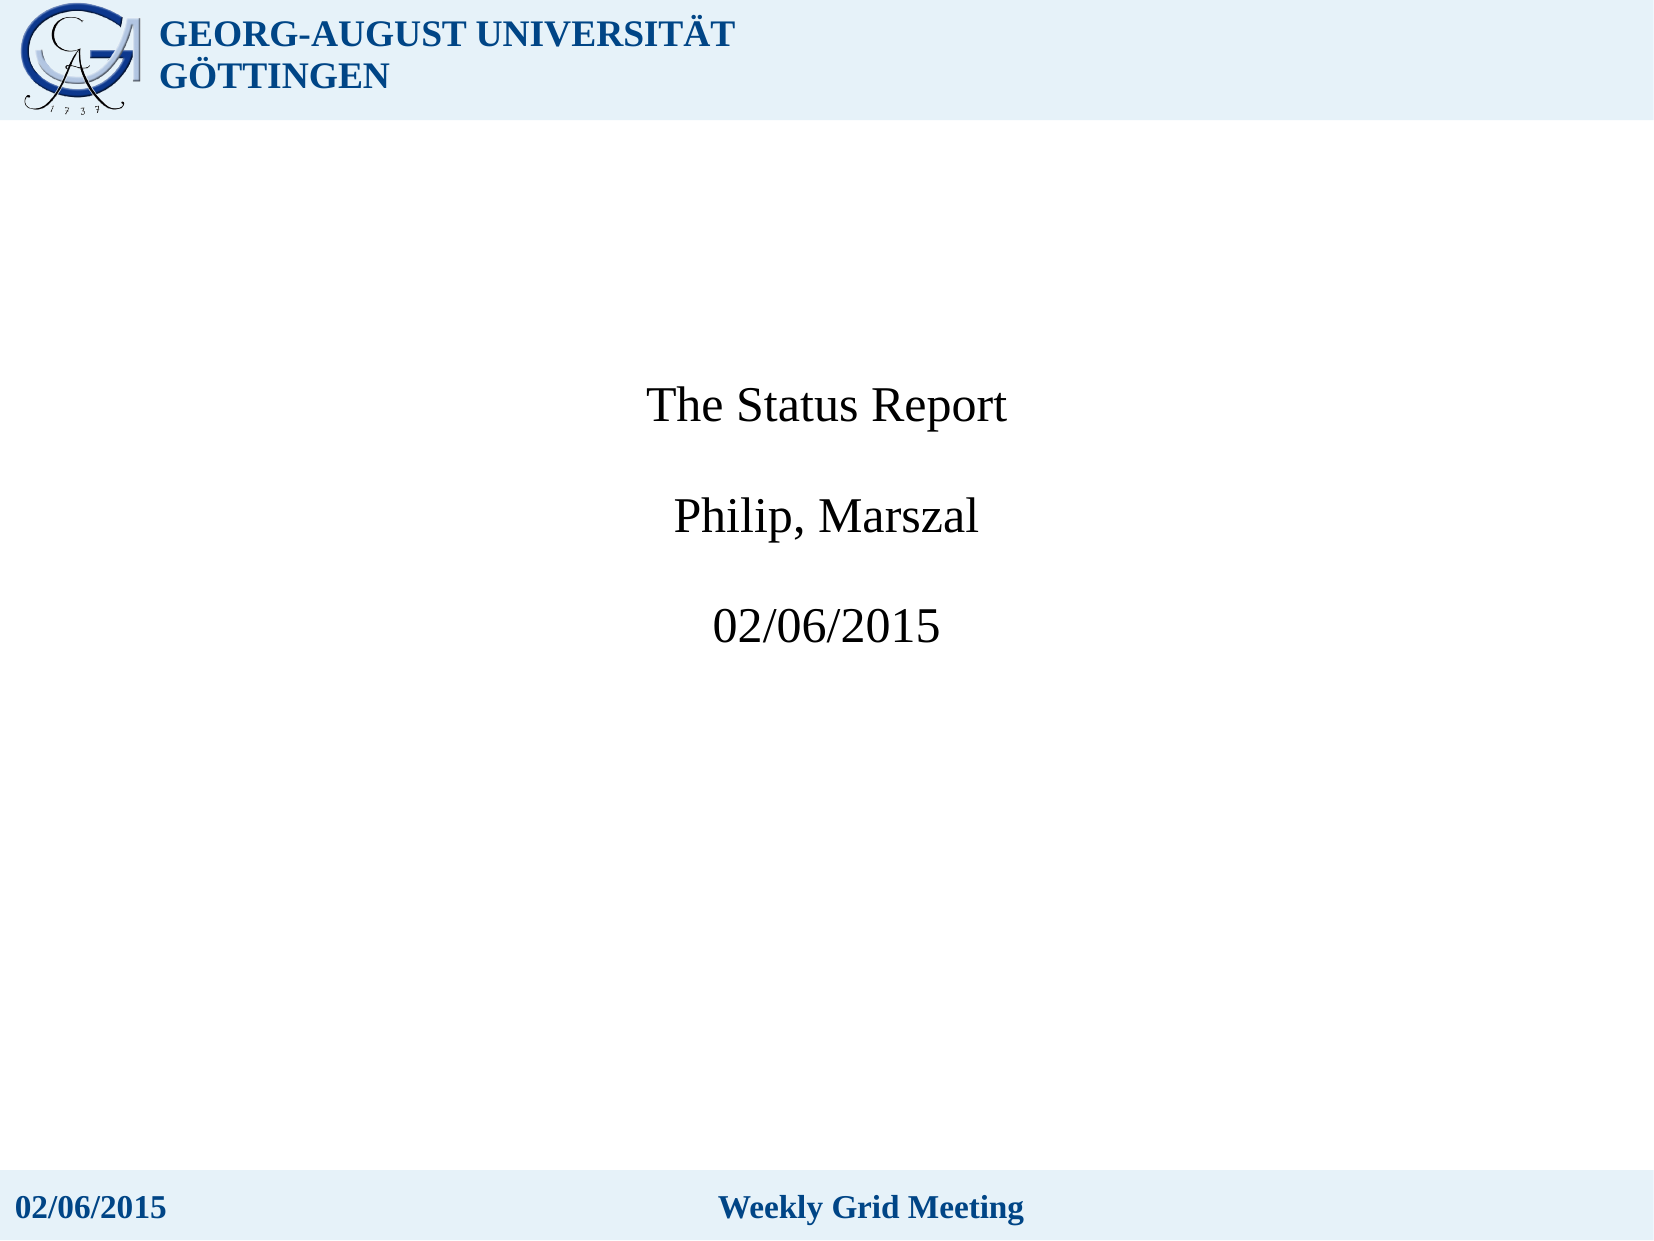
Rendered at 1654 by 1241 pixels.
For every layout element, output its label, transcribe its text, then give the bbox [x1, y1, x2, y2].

picture [3, 0, 151, 121]
text_box The Status Report Philip, Marszal 02/06/2015 [0, 369, 1654, 778]
text_box 02/06/2015 [0, 1181, 211, 1236]
text_box GEORG-AUGUST UNIVERSITÄT GÖTTINGEN [144, 5, 790, 105]
text_box Weekly Grid Meeting [212, 1181, 1531, 1236]
text_box [0, 1170, 1654, 1241]
text_box [151, 0, 1654, 121]
